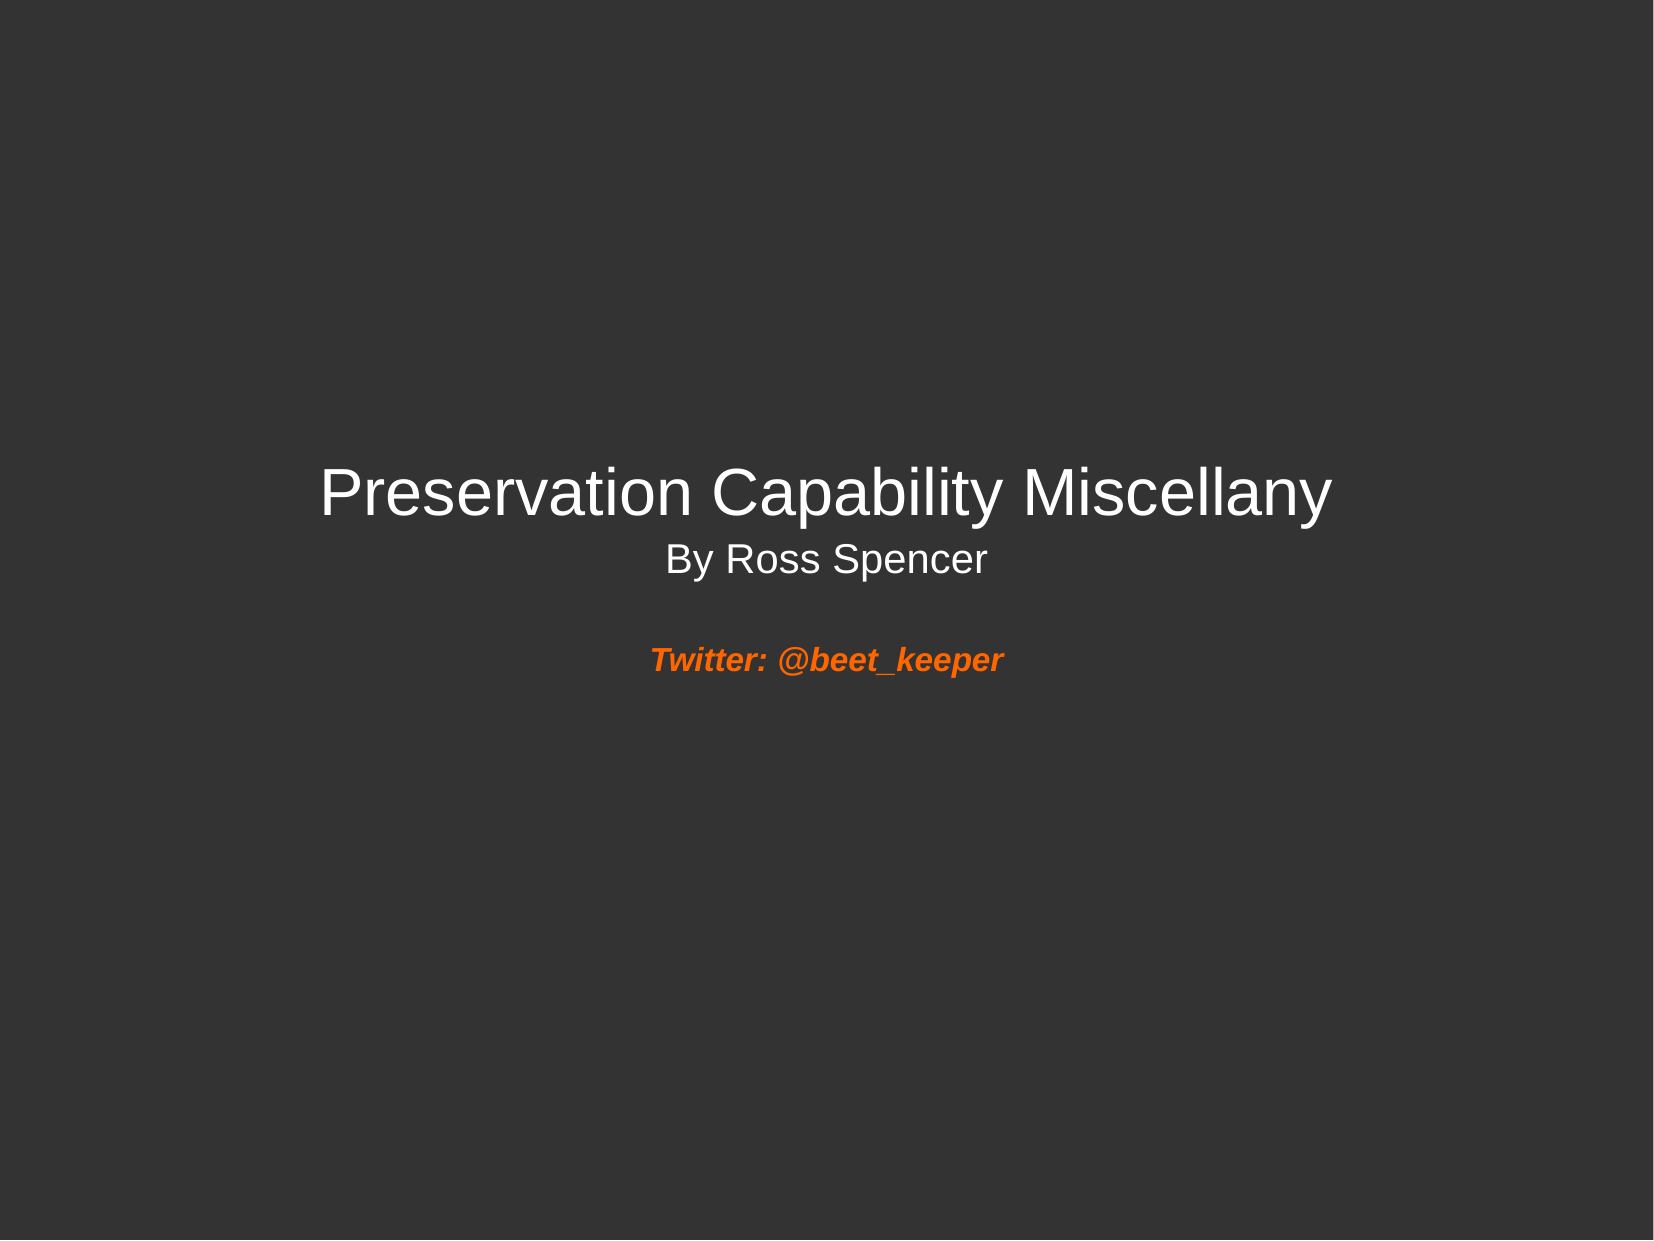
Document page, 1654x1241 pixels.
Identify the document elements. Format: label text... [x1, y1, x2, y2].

subtitle Preservation Capability Miscellany By Ross Spencer Twitter: @beet_keeper [82, 307, 1571, 815]
